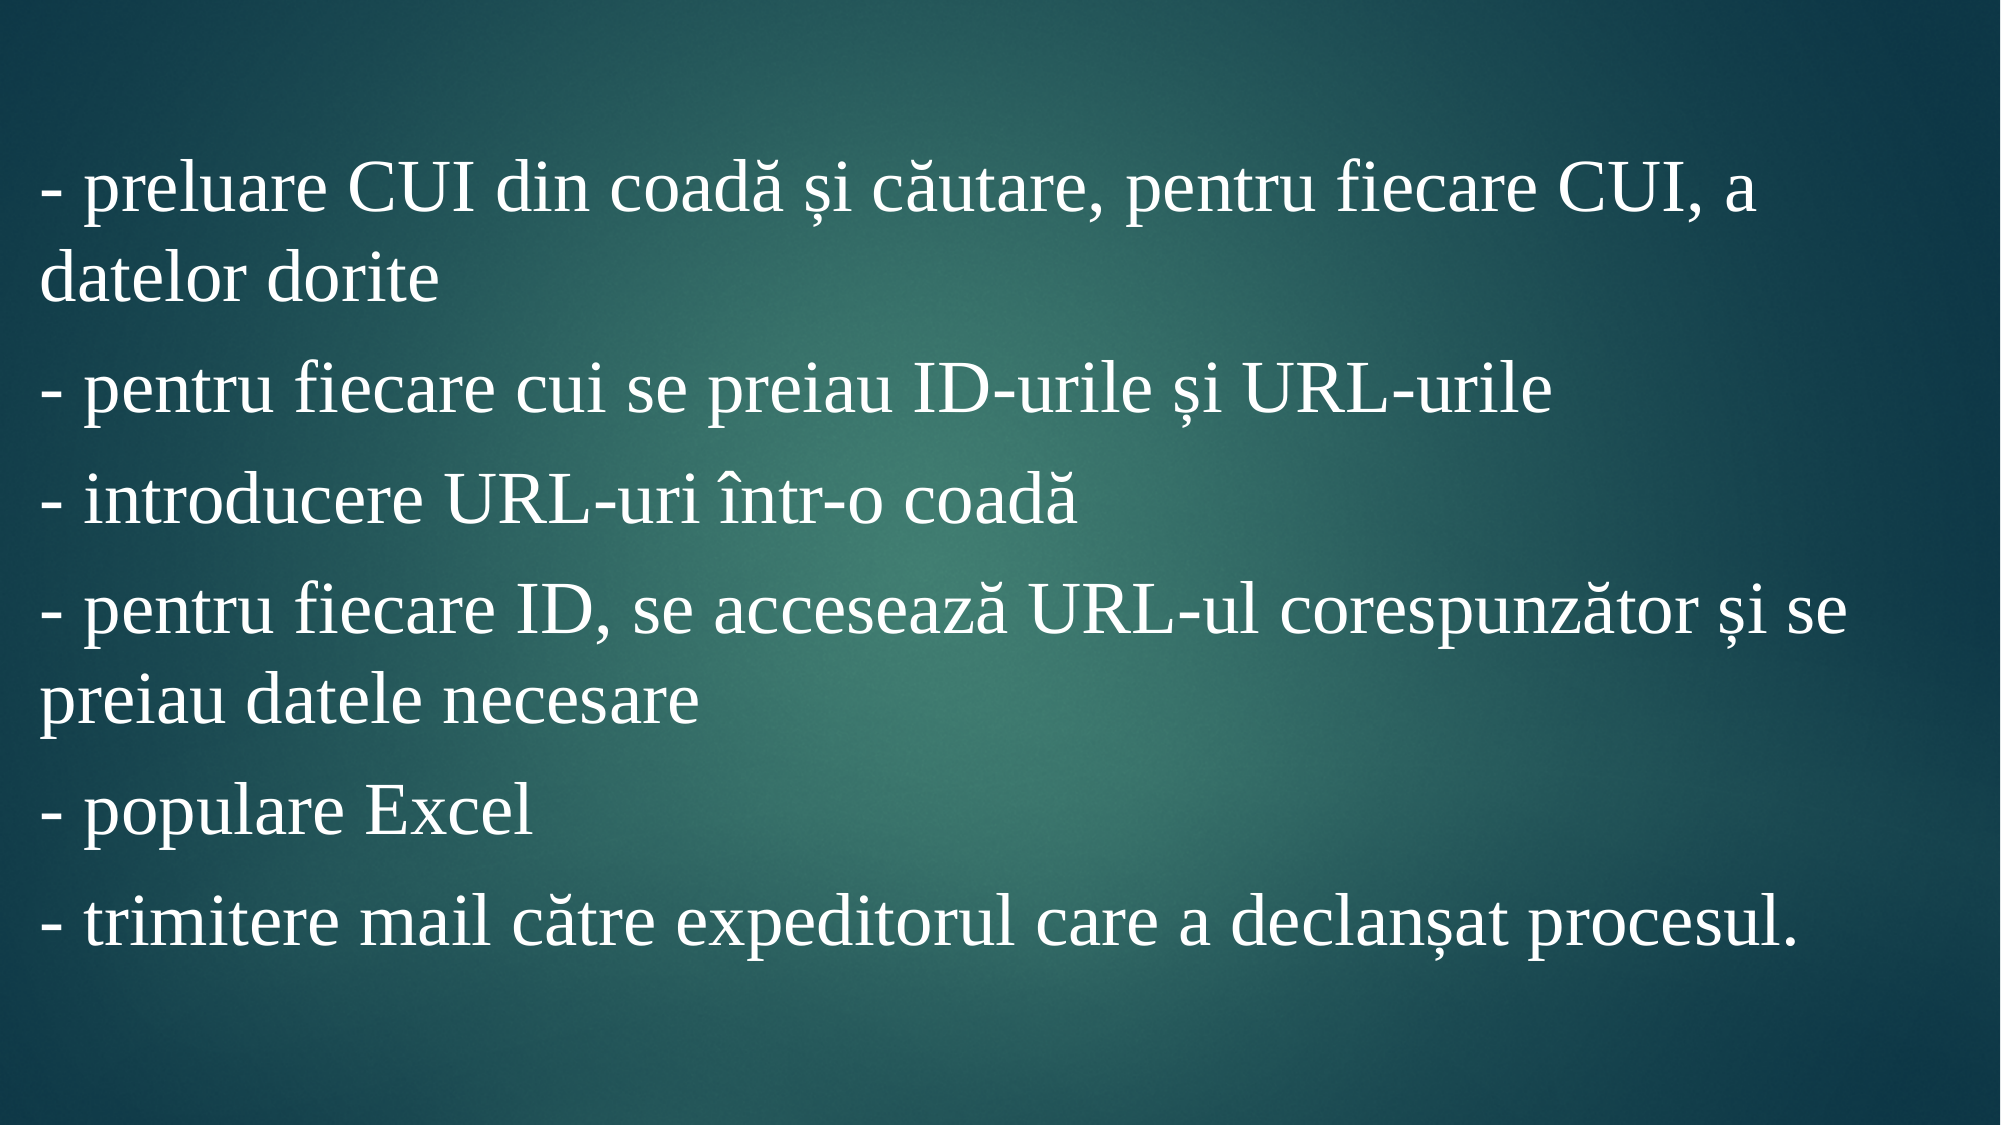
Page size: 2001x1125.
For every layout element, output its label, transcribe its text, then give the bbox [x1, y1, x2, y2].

list - preluare CUI din coadă și căutare, pentru fiecare CUI, a datelor dorite - pentru fiecare cui se preiau ID-urile și URL-urile - introducere URL-uri într-o coadă - pentru fiecare ID, se accesează URL-ul corespunzător și se preiau datele necesare - populare Excel - trimitere mail către expeditorul care a declanșat procesul. [24, 18, 1968, 1096]
